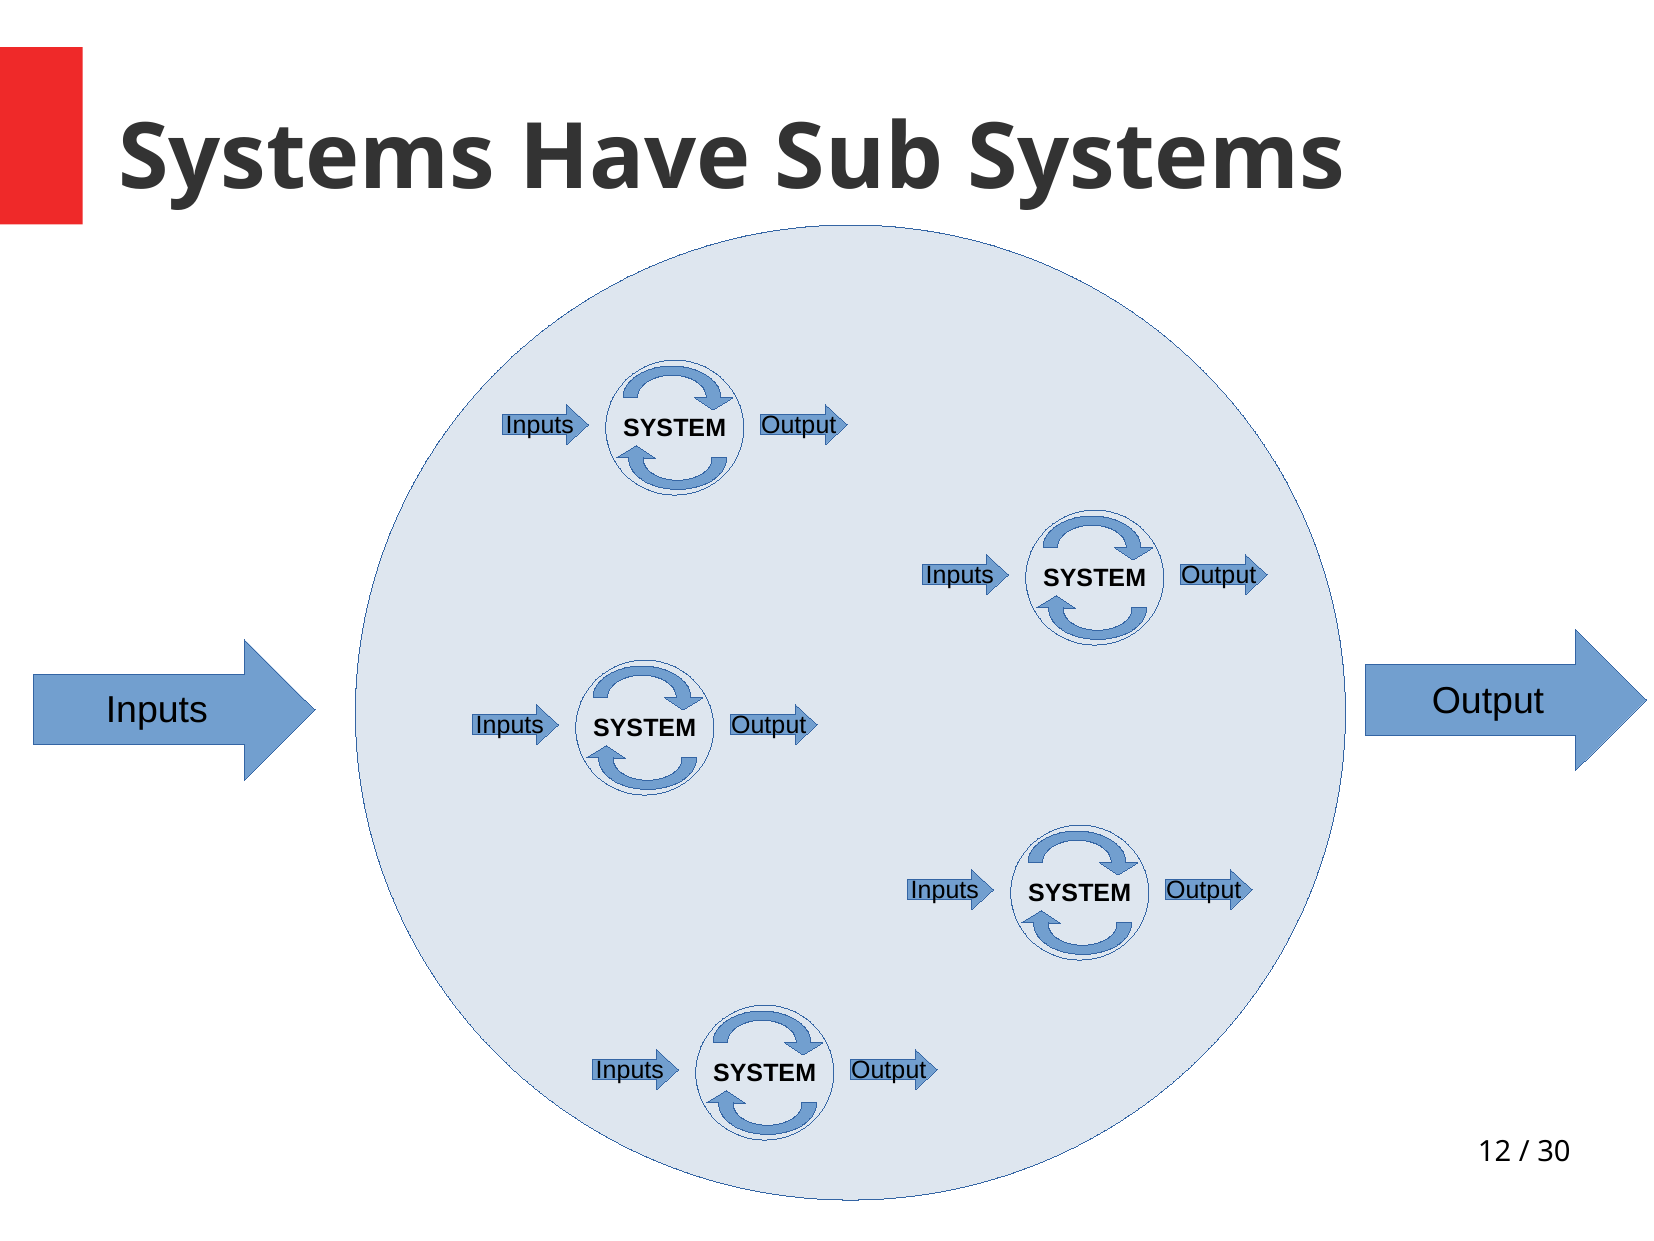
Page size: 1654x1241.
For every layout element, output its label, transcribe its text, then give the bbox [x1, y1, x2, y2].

text_box Output [1180, 554, 1268, 595]
text_box SYSTEM [695, 1005, 834, 1141]
title Systems Have Sub Systems [118, 49, 1571, 257]
text_box SYSTEM [1010, 825, 1149, 961]
text_box SYSTEM [1025, 510, 1164, 646]
text_box Output [760, 404, 848, 445]
text_box Inputs [33, 639, 316, 781]
text_box [355, 225, 1346, 1201]
text_box Output [1365, 629, 1647, 771]
text_box Inputs [907, 869, 994, 910]
text_box Inputs [922, 554, 1009, 595]
text_box Inputs [592, 1049, 679, 1090]
text_box SYSTEM [575, 660, 714, 796]
text_box SYSTEM [605, 360, 744, 496]
text_box Inputs [502, 404, 589, 445]
text_box Output [730, 704, 818, 745]
text_box Inputs [472, 704, 559, 745]
text_box Output [850, 1049, 938, 1090]
text_box Output [1165, 869, 1253, 910]
